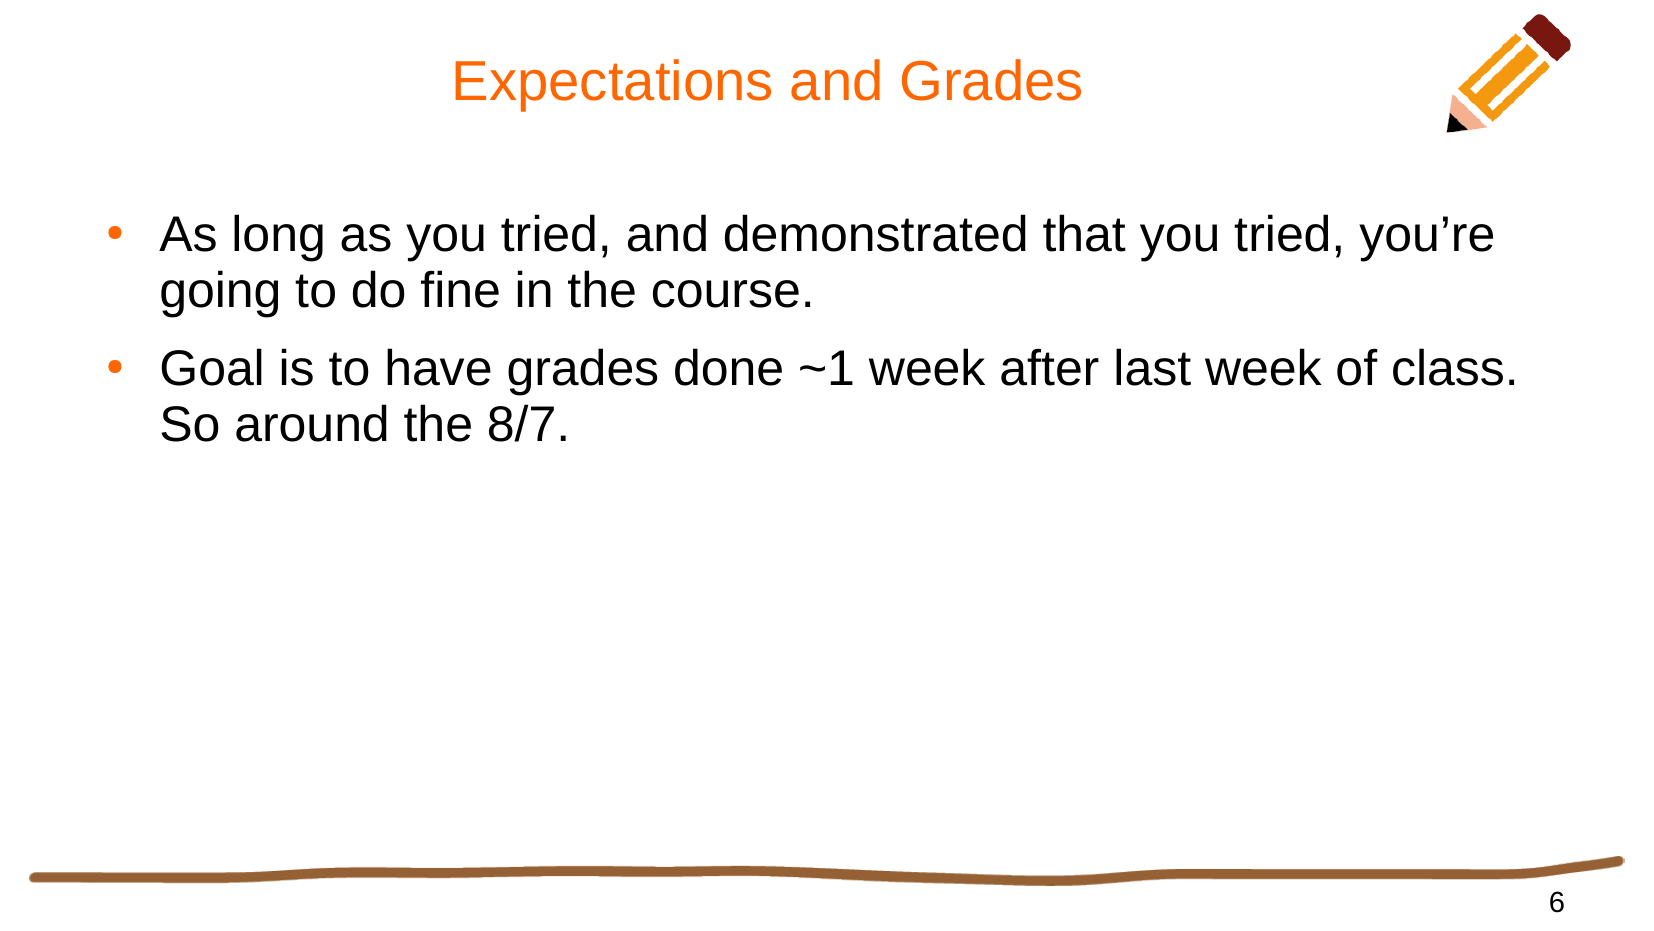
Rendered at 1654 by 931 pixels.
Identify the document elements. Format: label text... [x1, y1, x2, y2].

title Expectations and Grades [88, 29, 1447, 133]
list As long as you tried, and demonstrated that you tried, you’re going to do fine in the course. Goal is to have grades done ~1 week after last week of class. So around the 8/7. [88, 206, 1565, 857]
picture [1446, 14, 1571, 133]
picture [29, 856, 1625, 886]
